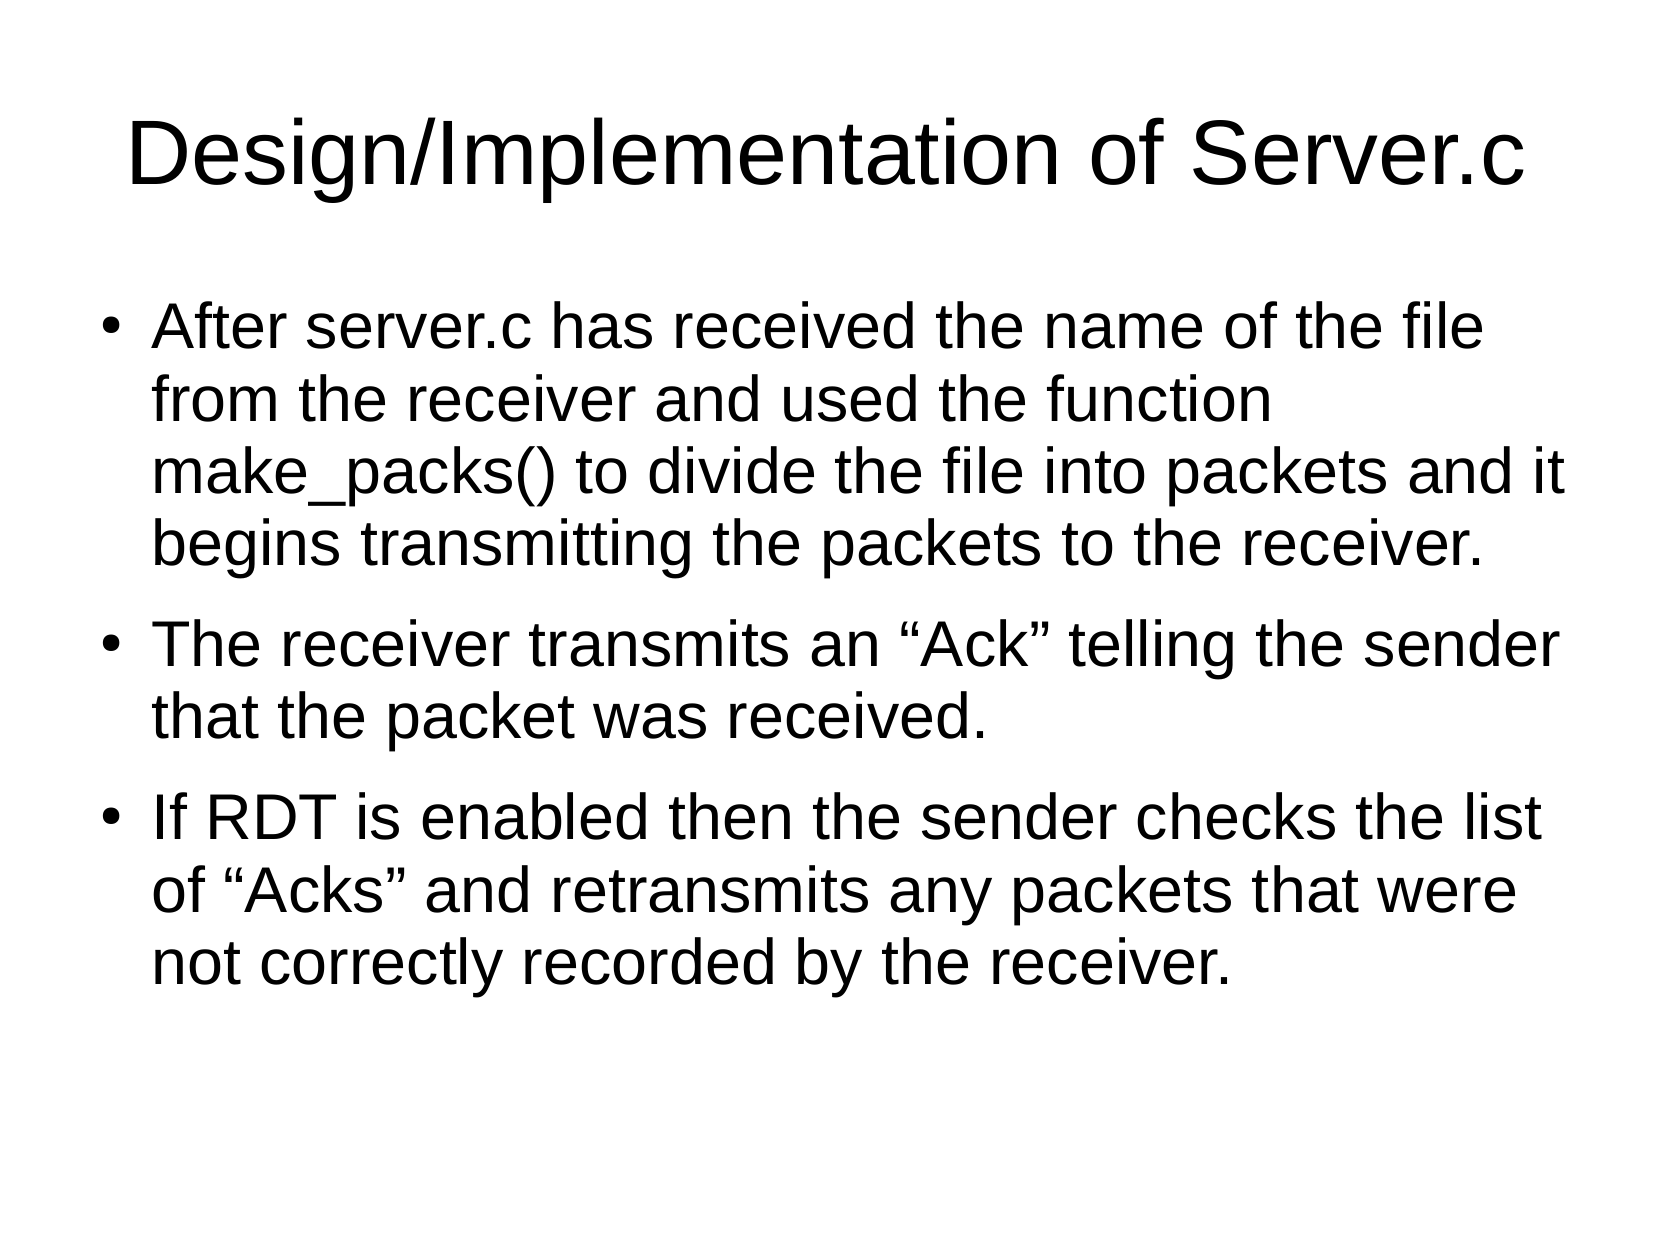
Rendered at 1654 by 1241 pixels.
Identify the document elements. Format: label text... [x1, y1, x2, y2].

list After server.c has received the name of the file from the receiver and used the function make_packs() to divide the file into packets and it begins transmitting the packets to the receiver. The receiver transmits an “Ack” telling the sender that the packet was received. If RDT is enabled then the sender checks the list of “Acks” and retransmits any packets that were not correctly recorded by the receiver. [82, 290, 1571, 1010]
title Design/Implementation of Server.c [82, 49, 1571, 257]
